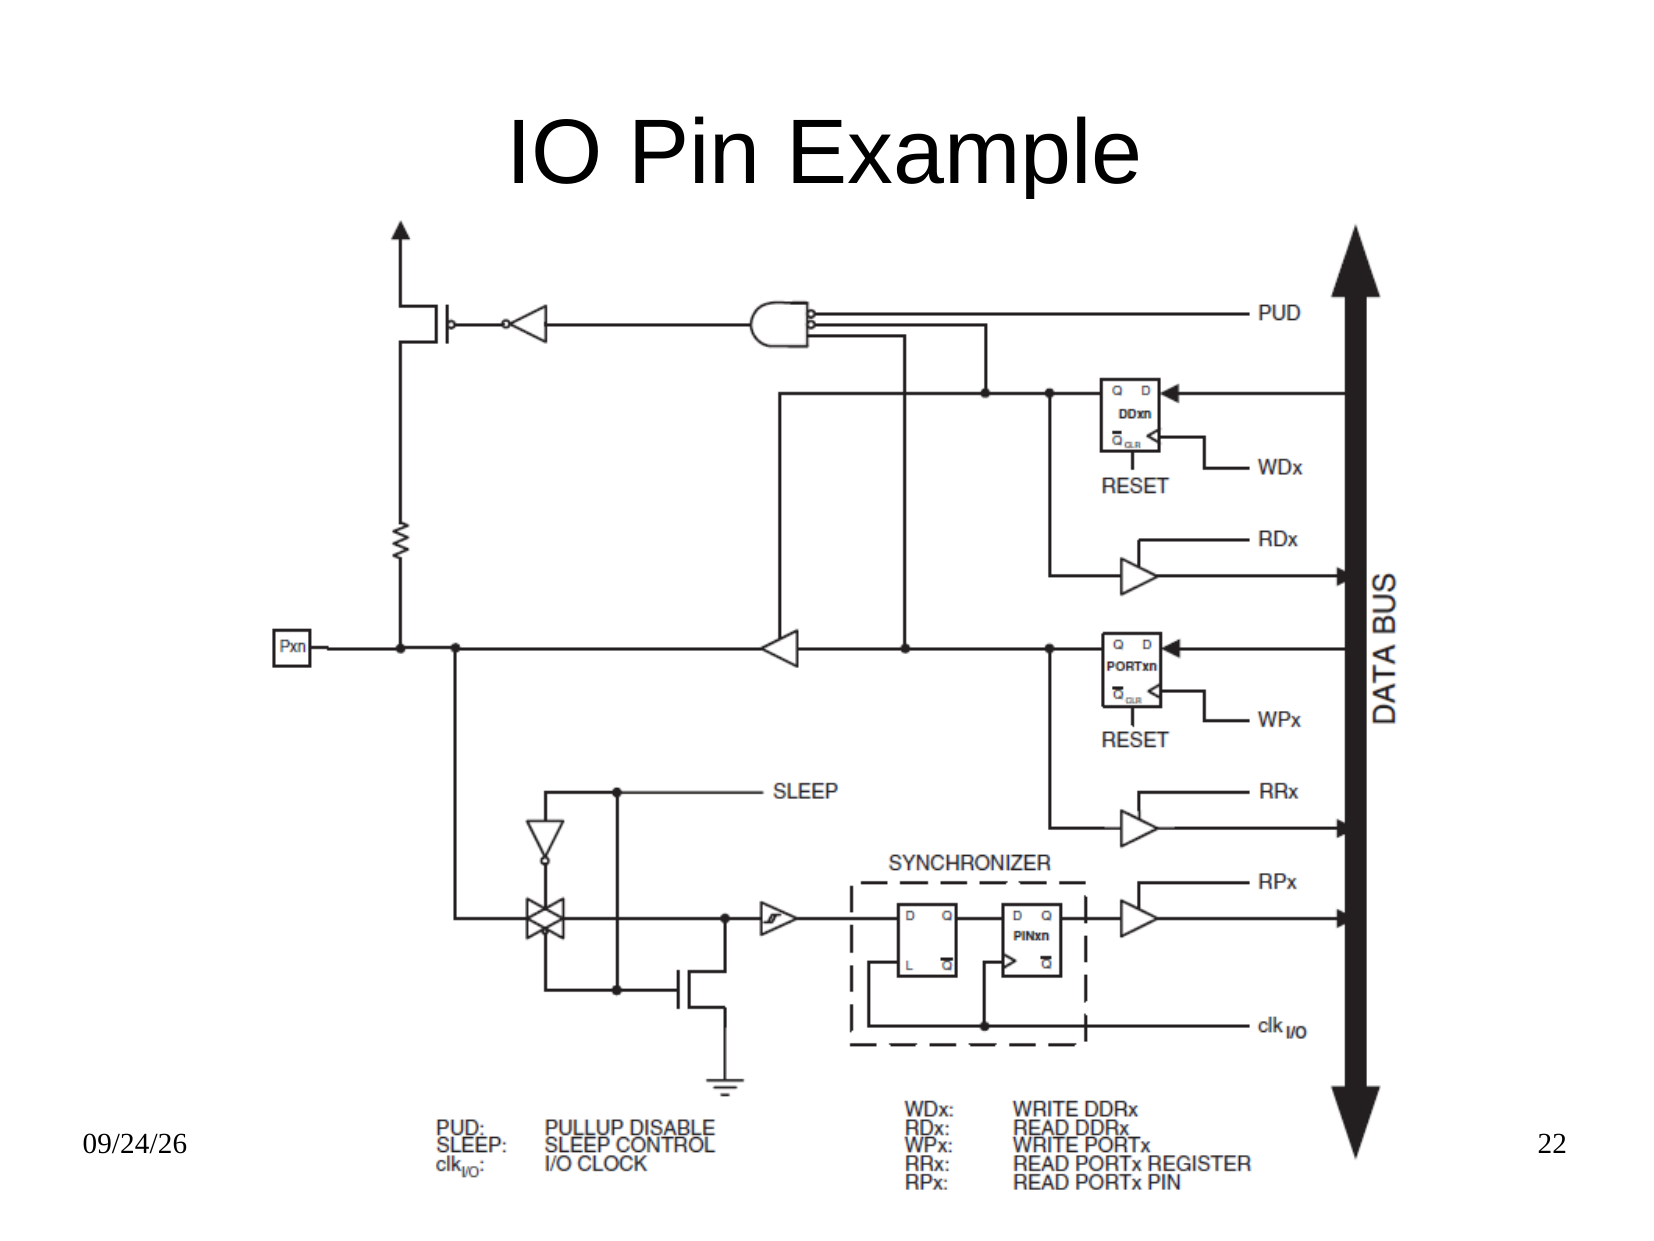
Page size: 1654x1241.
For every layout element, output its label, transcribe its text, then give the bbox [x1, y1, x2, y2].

title IO Pin Example [82, 49, 1568, 254]
picture [243, 199, 1431, 1219]
